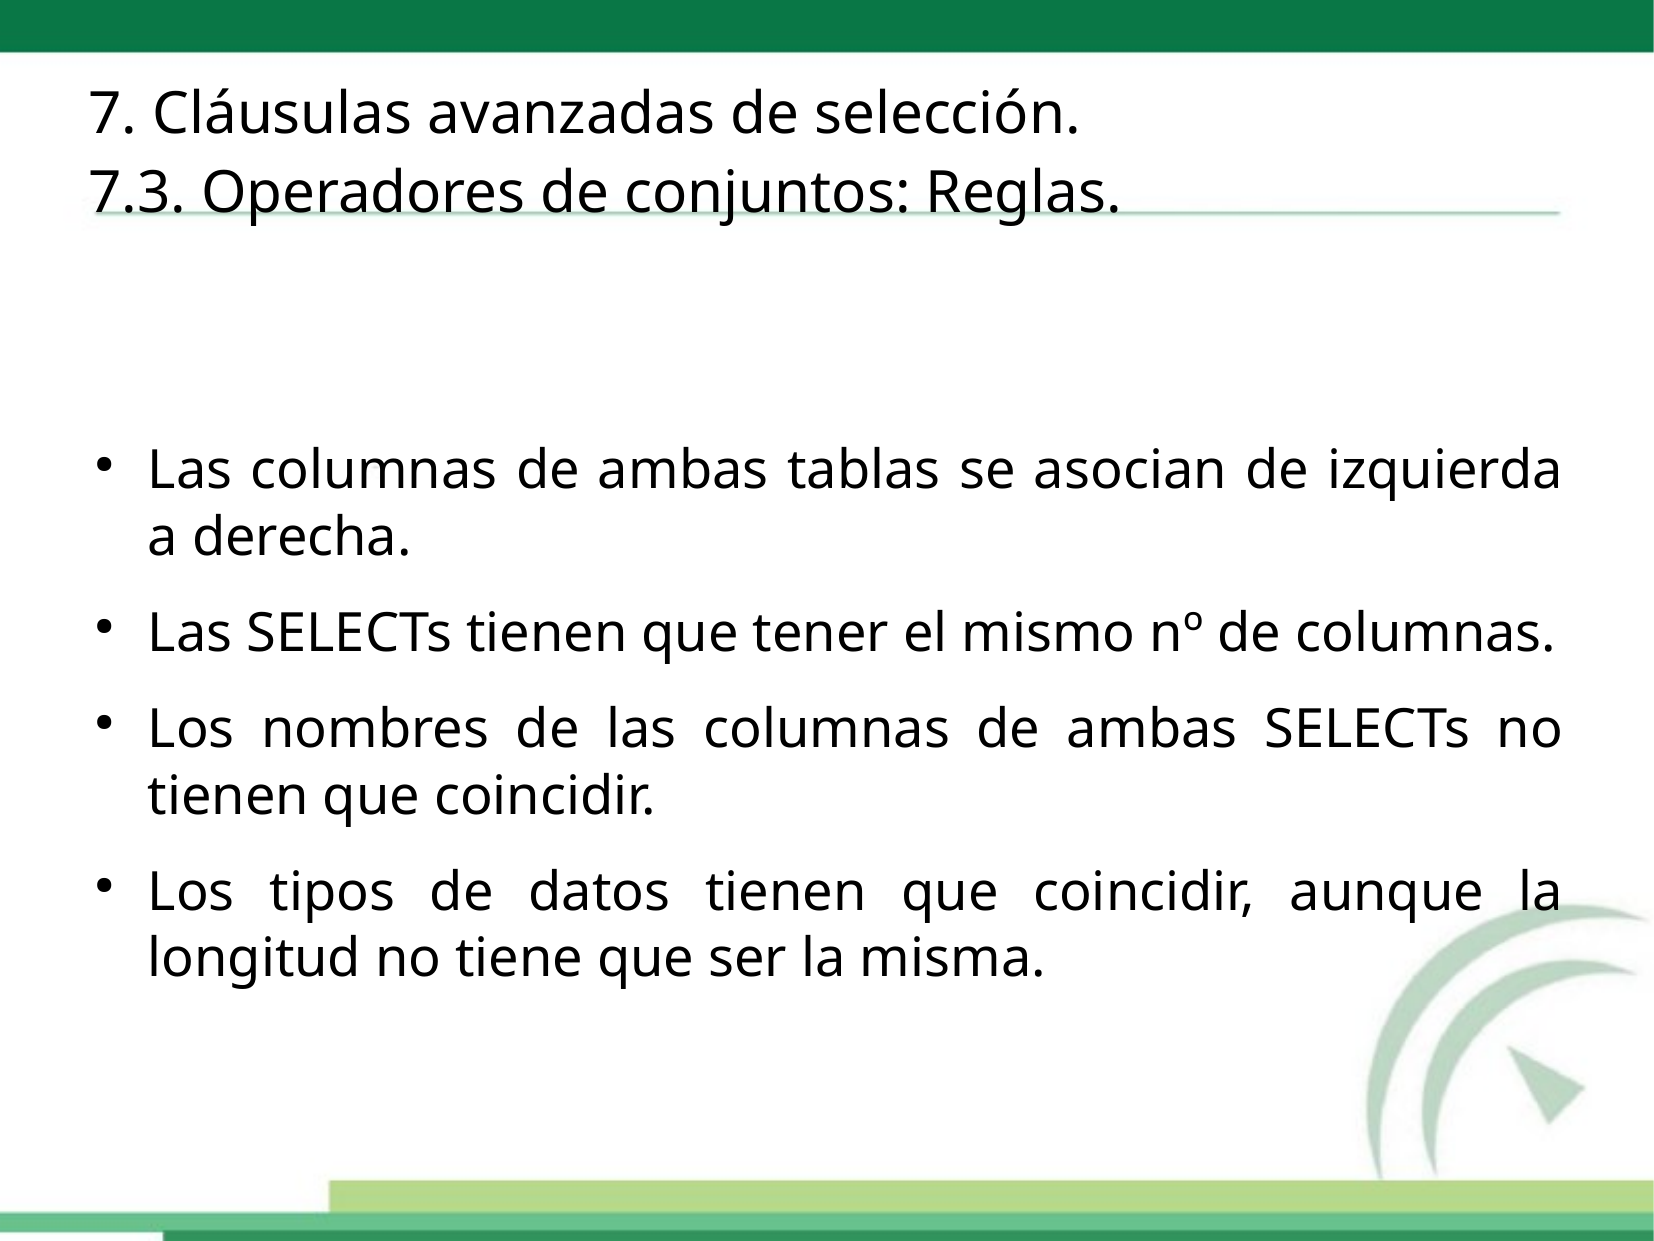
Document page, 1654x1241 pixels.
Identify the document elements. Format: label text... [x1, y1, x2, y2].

list Las columnas de ambas tablas se asocian de izquierda a derecha. Las SELECTs tienen que tener el mismo nº de columnas. Los nombres de las columnas de ambas SELECTs no tienen que coincidir. Los tipos de datos tienen que coincidir, aunque la longitud no tiene que ser la misma. [76, 236, 1565, 1182]
picture [0, 0, 1654, 1241]
title 7. Cláusulas avanzadas de selección. 7.3. Operadores de conjuntos: Reglas. [88, 46, 1577, 254]
